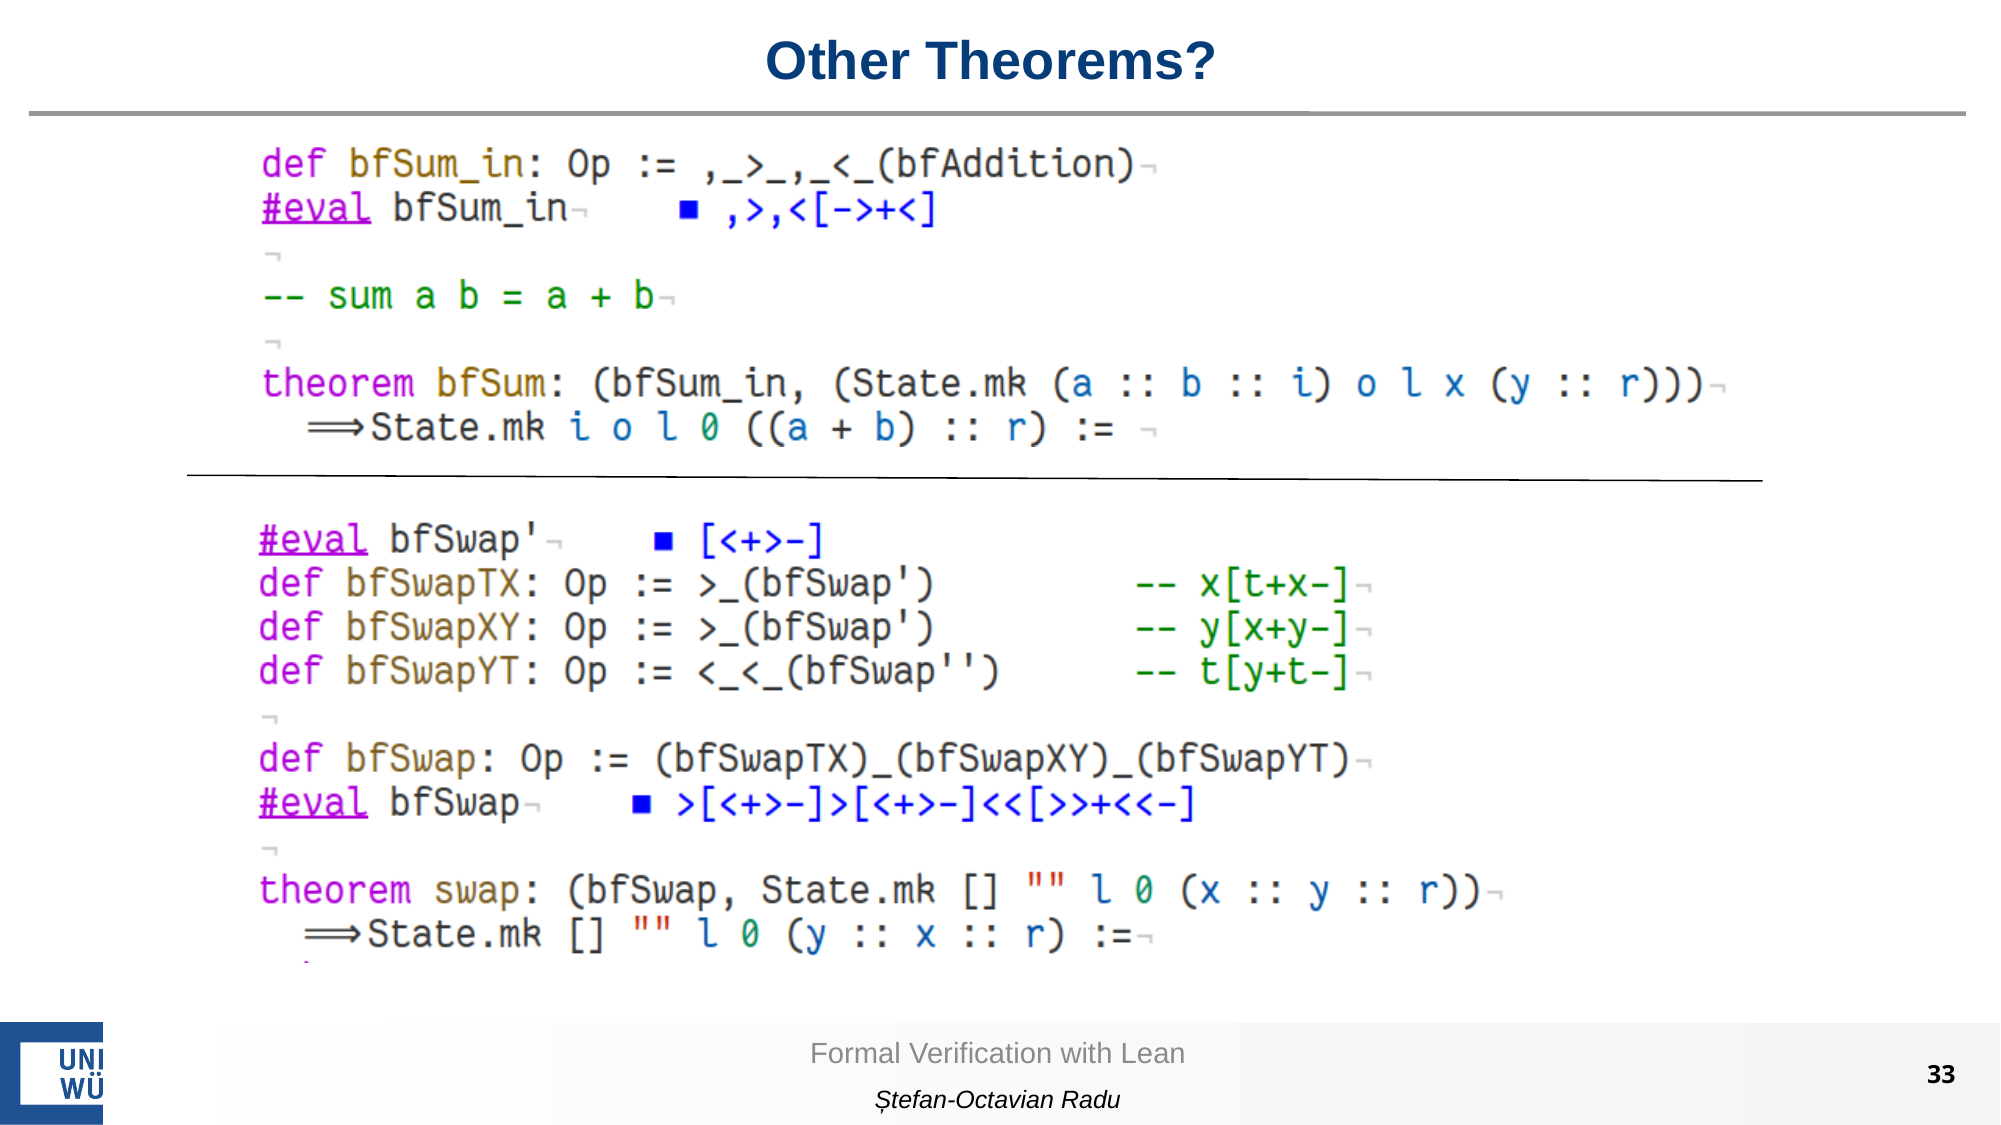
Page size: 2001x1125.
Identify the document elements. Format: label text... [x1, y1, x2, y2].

picture [256, 135, 1729, 447]
title Other Theorems? [118, 4, 1867, 111]
picture [256, 509, 1514, 963]
picture [0, 1022, 103, 1125]
